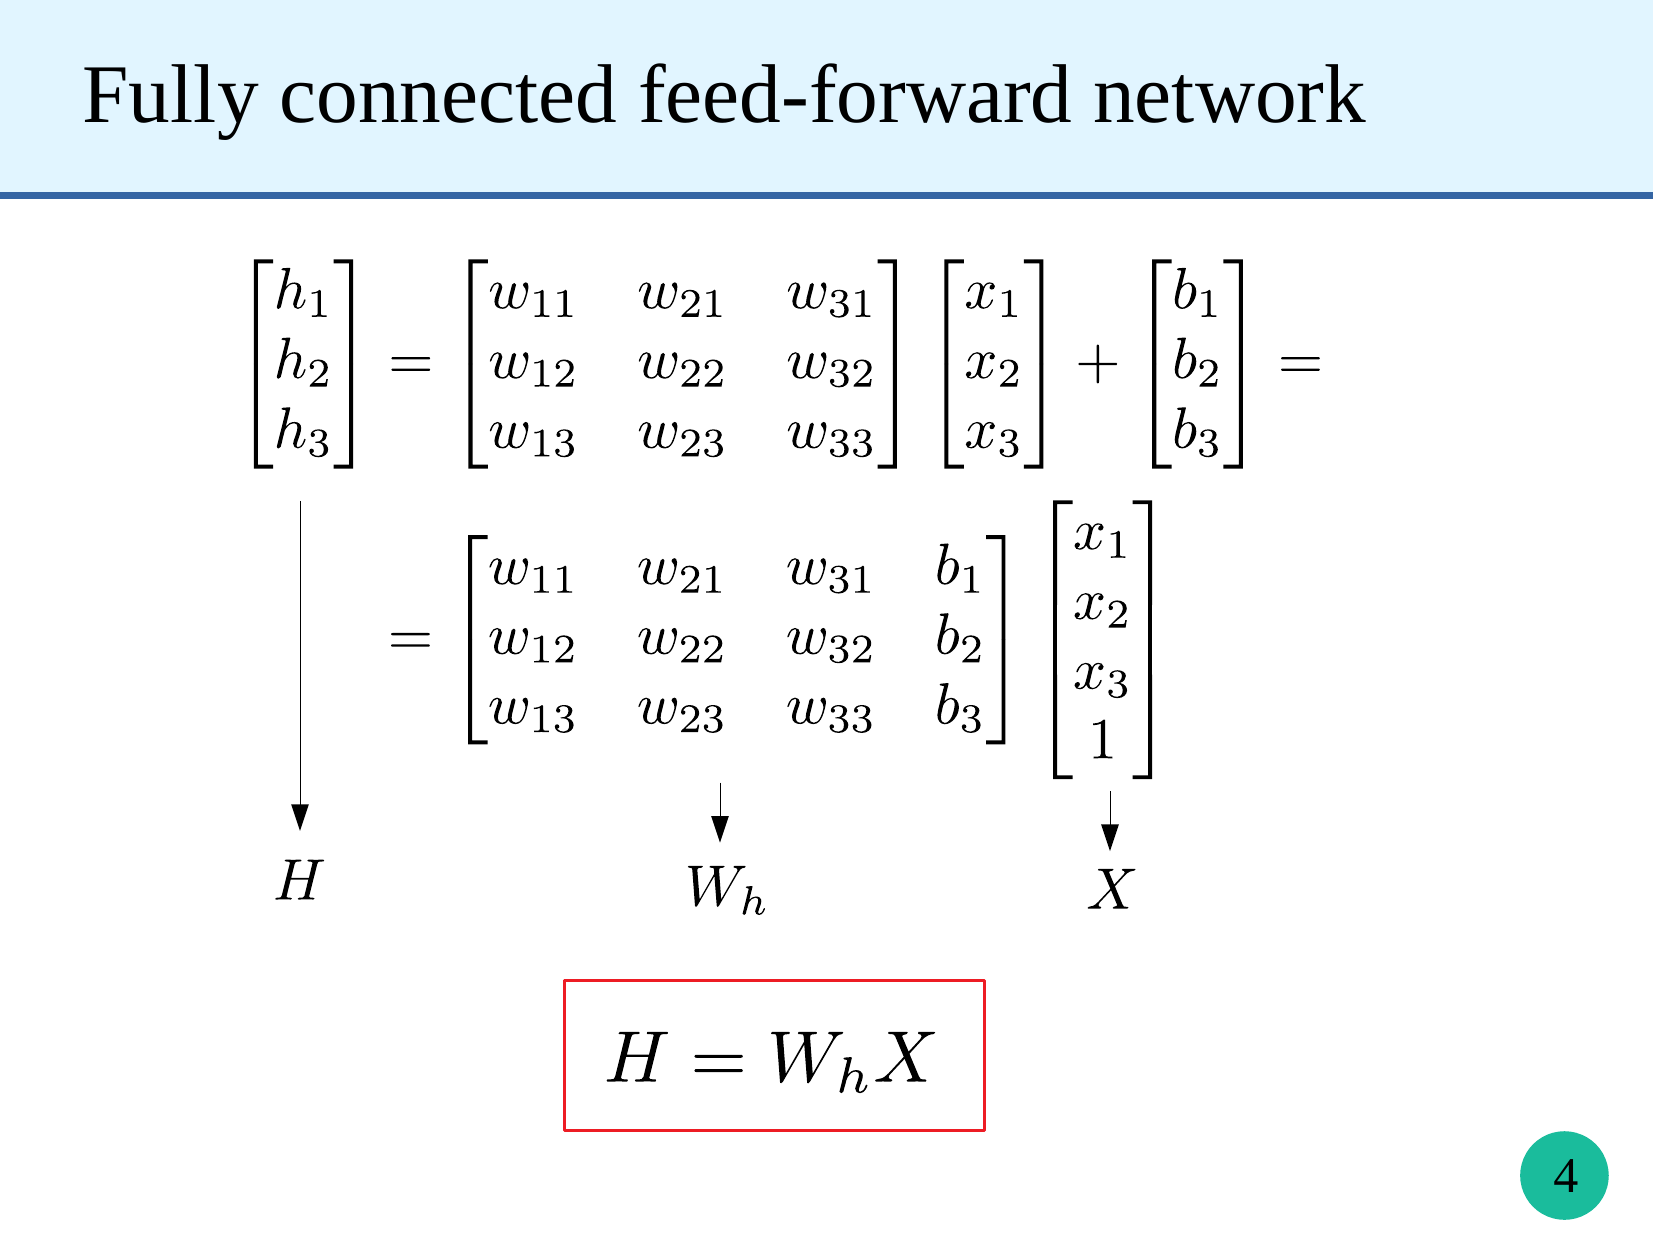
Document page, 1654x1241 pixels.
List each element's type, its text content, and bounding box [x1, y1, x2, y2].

text_box [603, 1031, 936, 1094]
text_box [387, 500, 1153, 780]
title Fully connected feed-forward network [82, 8, 1571, 181]
text_box [684, 865, 766, 916]
text_box [1085, 868, 1136, 909]
text_box [234, 259, 1321, 469]
text_box [272, 859, 325, 900]
